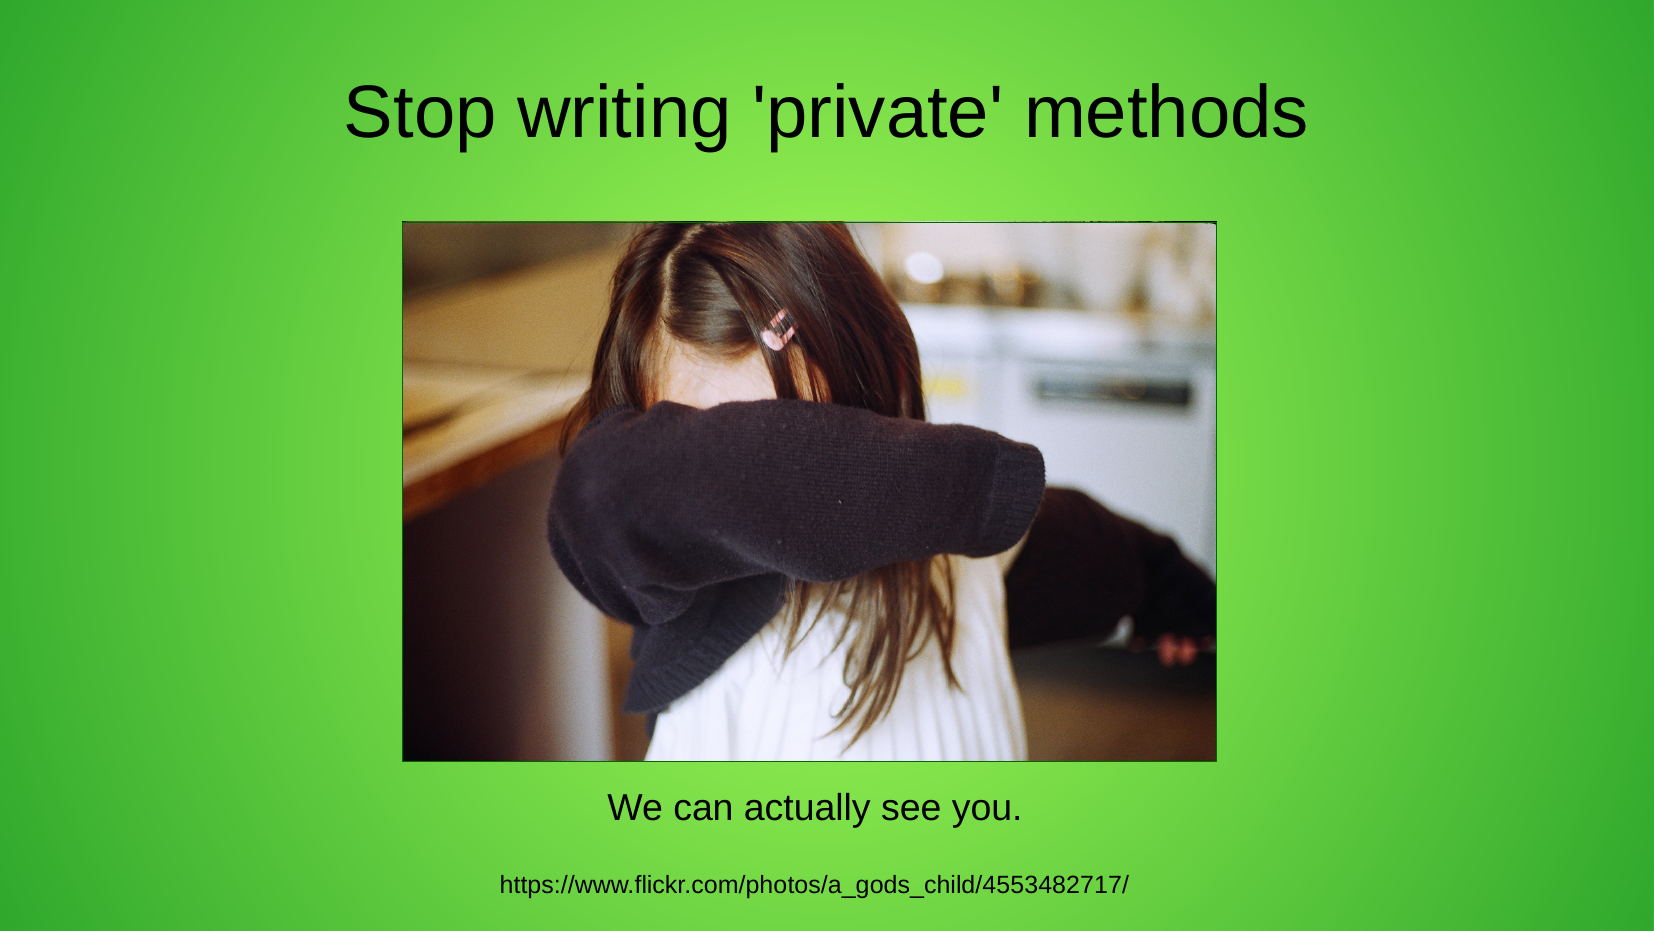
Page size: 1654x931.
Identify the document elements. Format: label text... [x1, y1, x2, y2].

picture [402, 221, 1217, 762]
text_box We can actually see you. https://www.flickr.com/photos/a_gods_child/4553482717/ [153, 779, 1477, 907]
title Stop writing 'private' methods [82, 35, 1571, 189]
